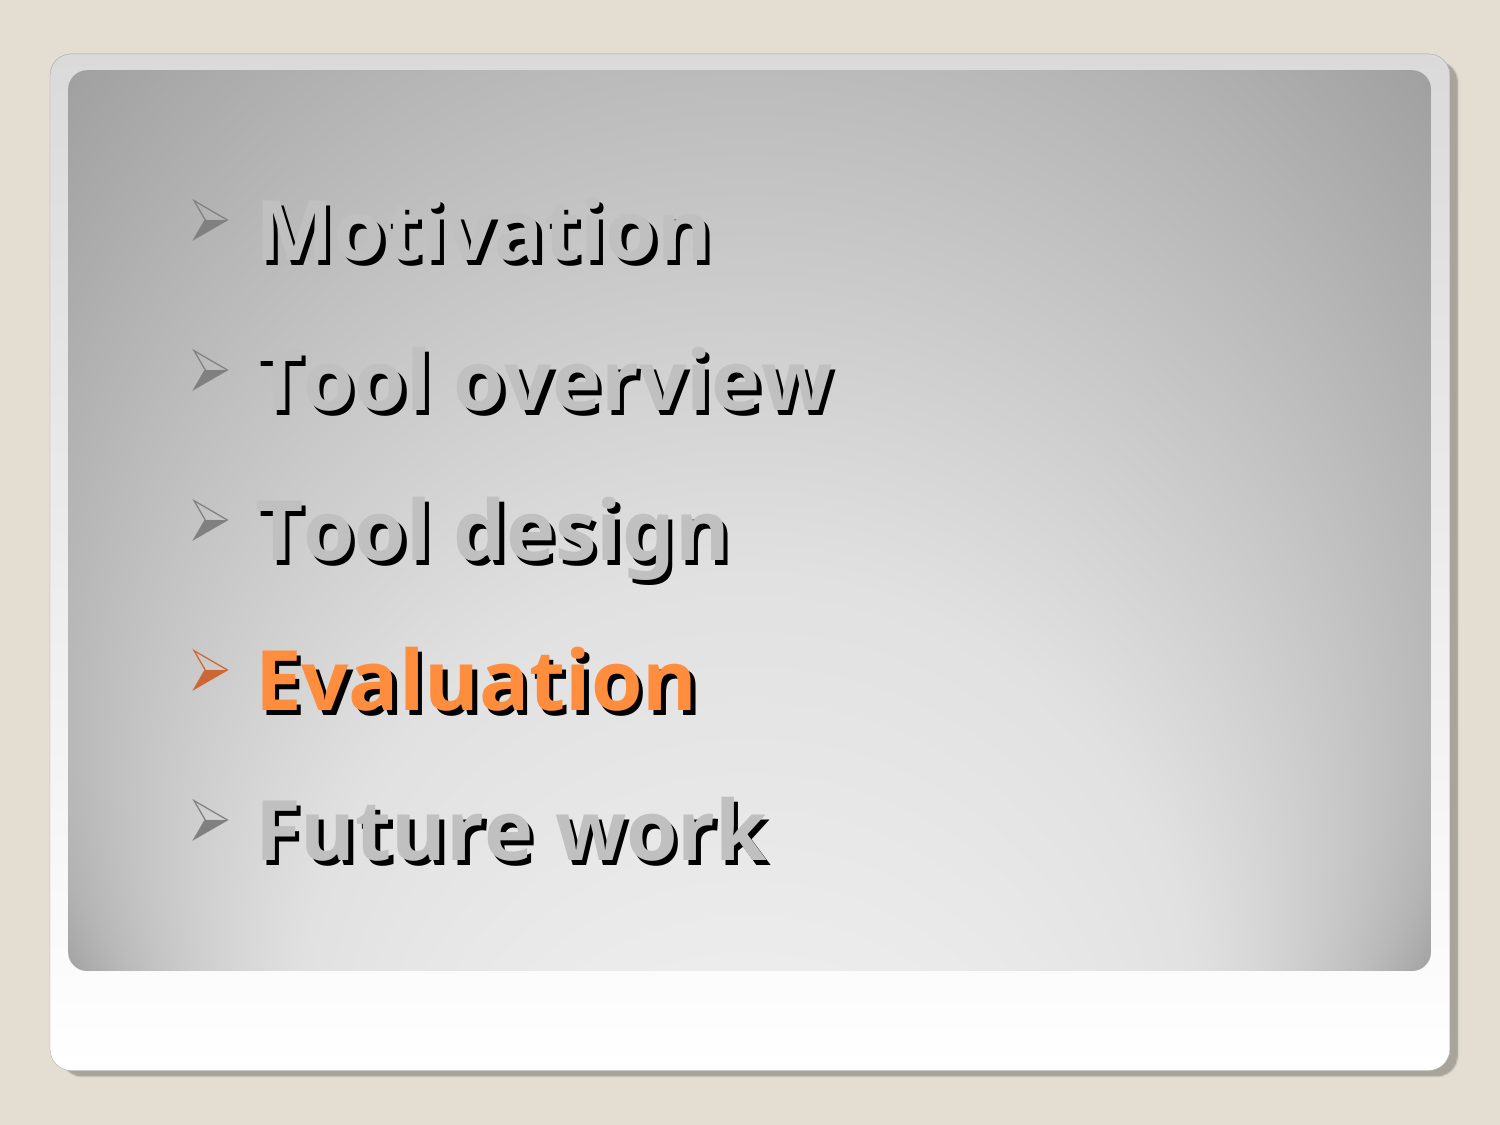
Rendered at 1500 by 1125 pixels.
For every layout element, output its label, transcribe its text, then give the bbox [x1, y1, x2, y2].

picture [67, 69, 1432, 972]
text_box Motivation Tool overview Tool design Evaluation Future work [172, 780, 1500, 886]
